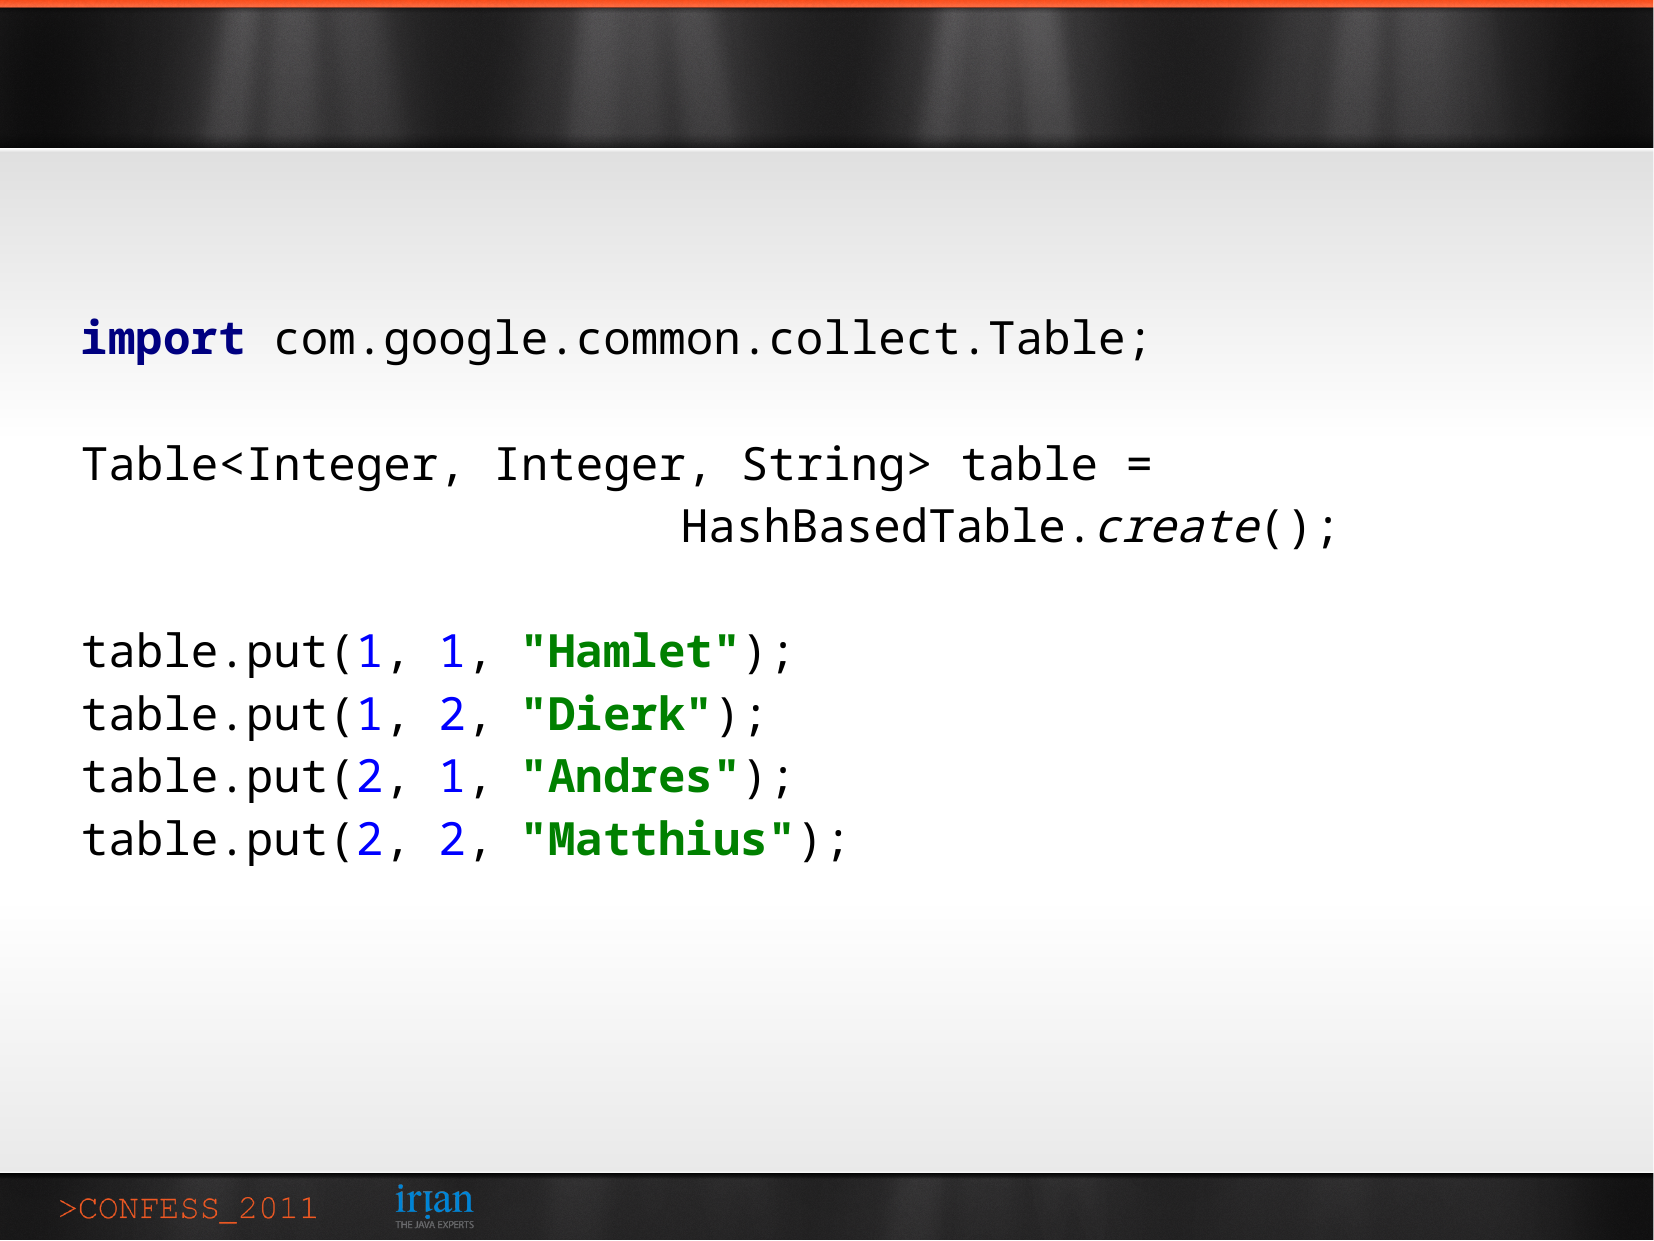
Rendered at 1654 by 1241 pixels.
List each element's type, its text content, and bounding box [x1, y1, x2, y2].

picture [0, 0, 1654, 1240]
subtitle import com.google.common.collect.Table; Table<Integer, Integer, String> table = HashBasedTable.create(); table.put(1, 1, "Hamlet"); table.put(1, 2, "Dierk"); table.put(2, 1, "Andres"); table.put(2, 2, "Matthius"); [80, 305, 1654, 1125]
